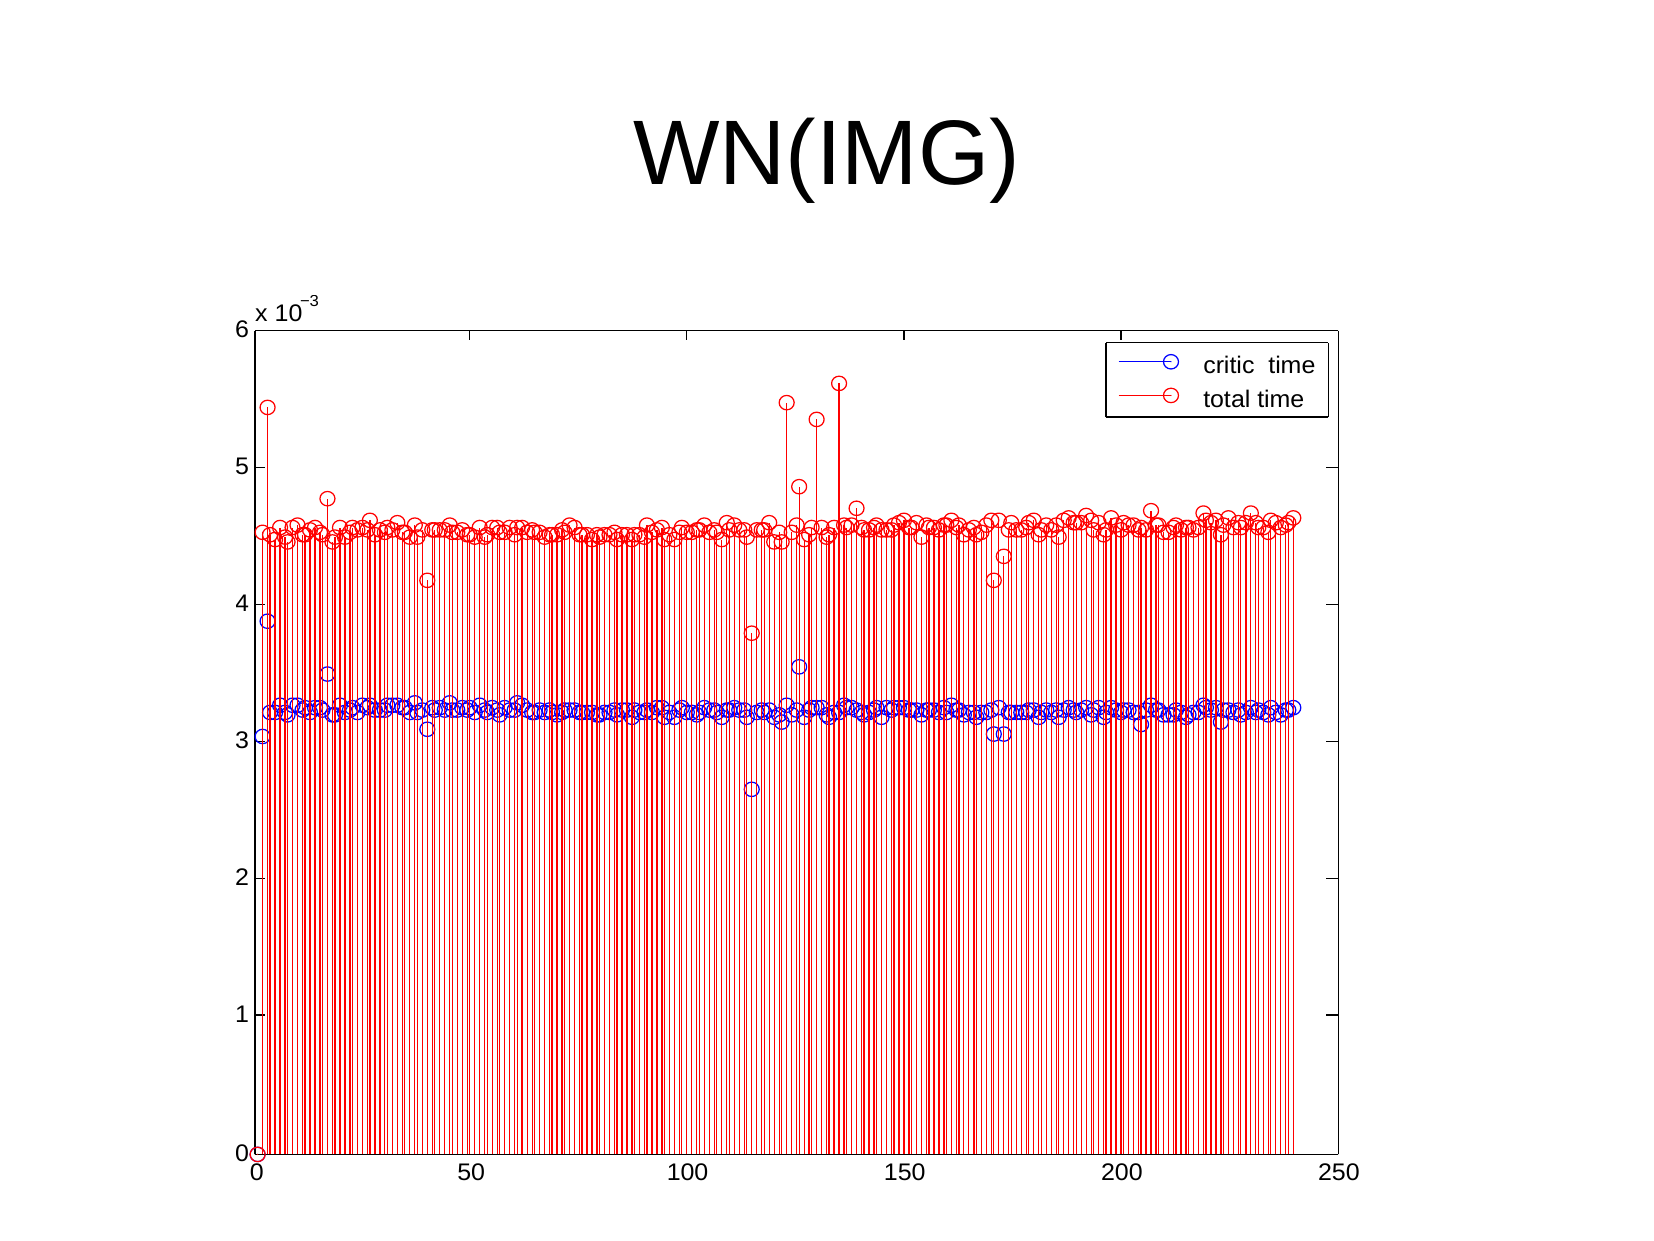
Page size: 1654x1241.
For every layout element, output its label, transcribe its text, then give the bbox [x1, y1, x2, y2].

picture [236, 295, 1359, 1182]
title WN(IMG) [82, 49, 1571, 257]
